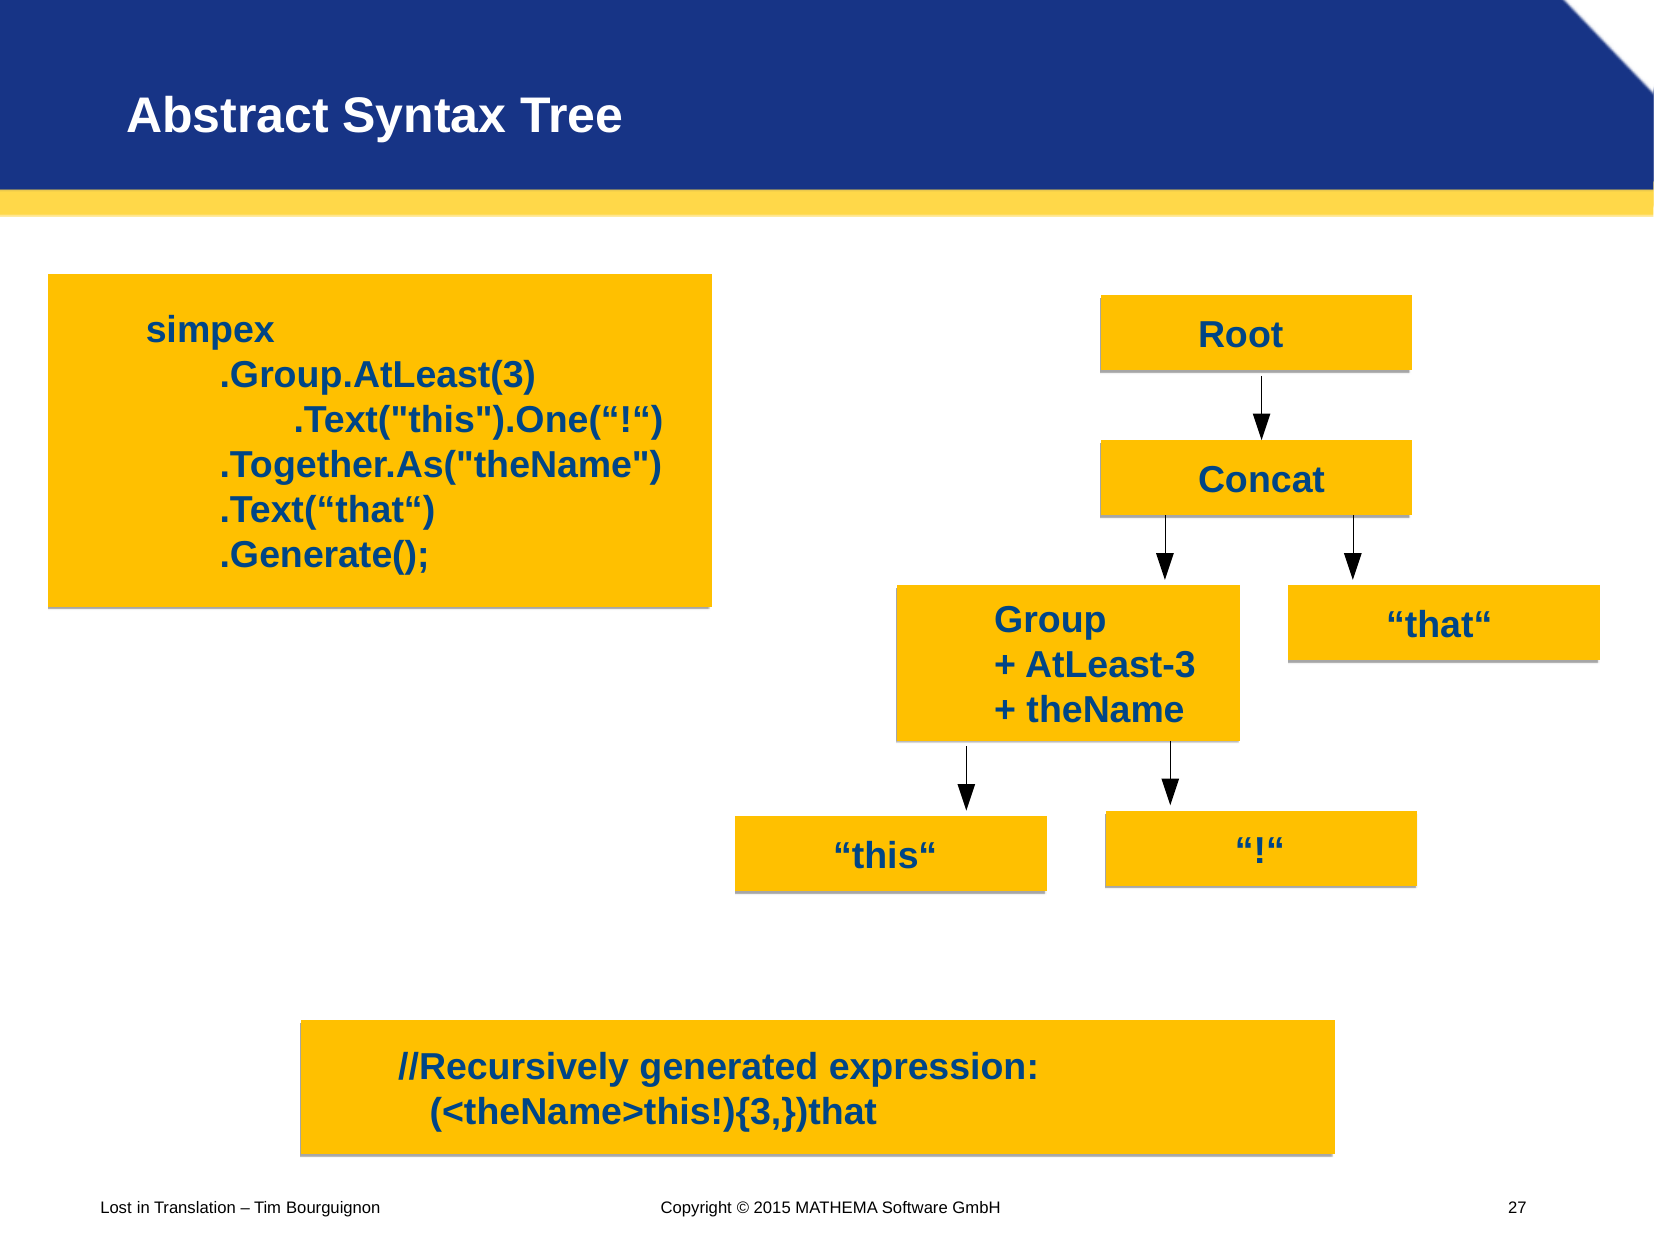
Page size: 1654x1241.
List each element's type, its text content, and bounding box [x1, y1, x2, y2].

text_box Group + AtLeast-3 + theName [897, 585, 1240, 741]
text_box Concat [1101, 440, 1412, 515]
text_box “that“ [1288, 585, 1600, 660]
text_box //Recursively generated expression: (<theName>this!){3,})that [301, 1020, 1335, 1154]
picture [0, 0, 1654, 1241]
title Abstract Syntax Tree [126, 69, 1198, 162]
text_box simpex .Group.AtLeast(3) .Text("this").One(“!“) .Together.As("theName") .Text(“that“) .Generate(); [48, 274, 712, 607]
text_box “this“ [735, 816, 1047, 891]
text_box Root [1101, 295, 1412, 370]
text_box “!“ [1106, 811, 1417, 886]
